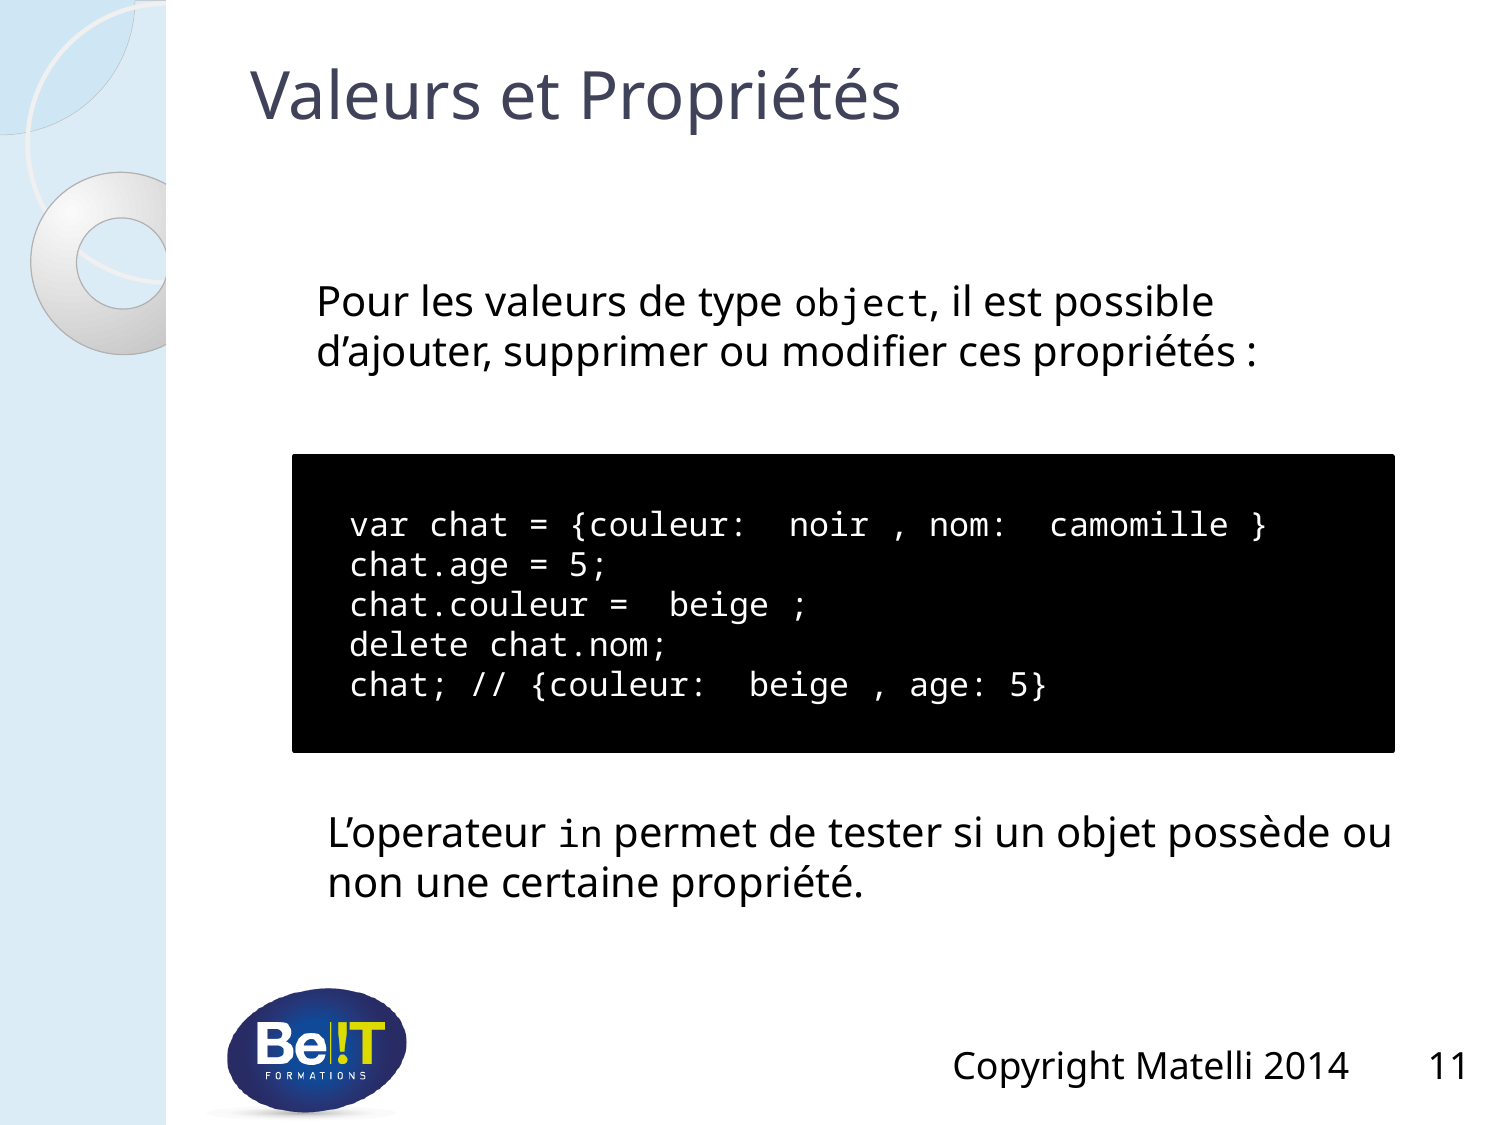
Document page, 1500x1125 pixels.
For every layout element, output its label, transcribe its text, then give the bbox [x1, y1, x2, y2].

footer Copyright Matelli 2014 [937, 1034, 1413, 1113]
list Pour les valeurs de type object, il est possible d’ajouter, supprimer ou modifier ces propriétés : [235, 267, 1412, 457]
picture [171, 977, 442, 1125]
text_box L’operateur in permet de tester si un objet possède ou non une certaine propriété. [312, 798, 1472, 988]
slide_number <numéro> [1413, 1034, 1488, 1113]
text_box var chat = {couleur: "noir", nom: "camomille"}; chat.age = 5; chat.couleur = "beige"; delete chat.nom; chat; // {couleur: "beige", age: 5} [294, 456, 1393, 751]
title Valeurs et Propriétés [235, 45, 1466, 233]
